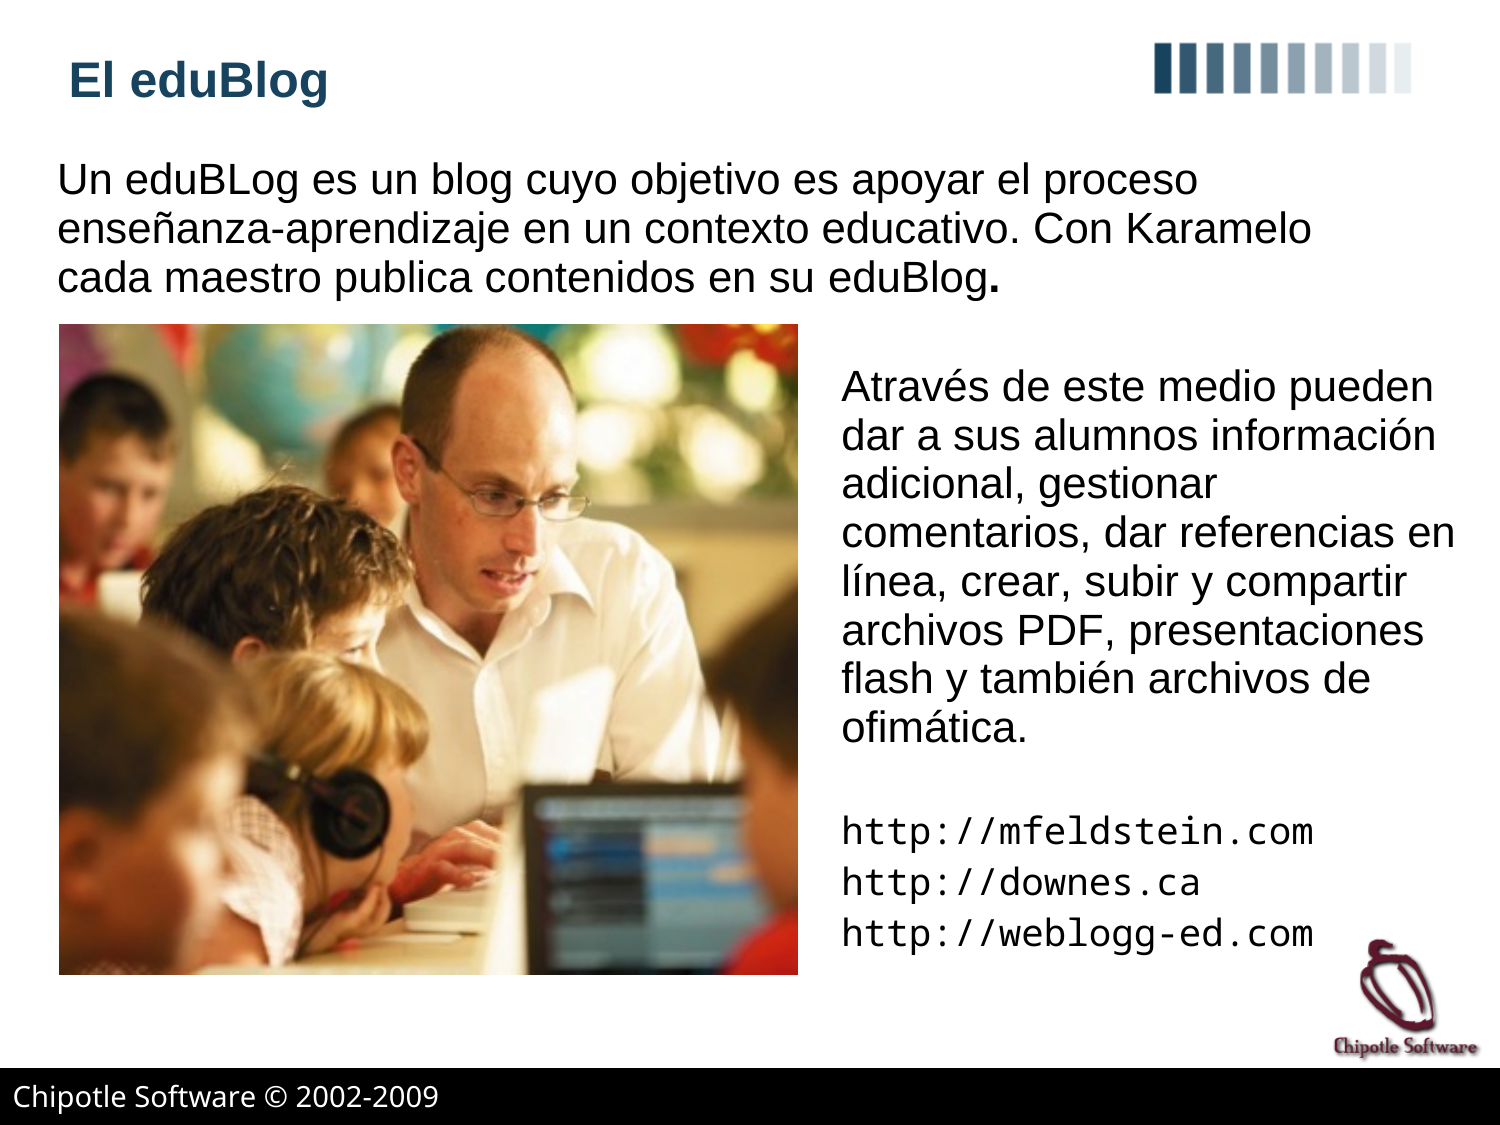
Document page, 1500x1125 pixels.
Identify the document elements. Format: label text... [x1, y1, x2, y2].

title El eduBlog [53, 43, 709, 119]
picture [1126, 29, 1447, 117]
text_box Un eduBLog es un blog cuyo objetivo es apoyar el proceso enseñanza-aprendizaje en un contexto educativo. Con Karamelo cada maestro publica contenidos en su eduBlog. [42, 147, 1418, 310]
text_box http://mfeldstein.com http://downes.ca http://weblogg-ed.com [826, 797, 1329, 943]
text_box Através de este medio pueden dar a sus alumnos información adicional, gestionar comentarios, dar referencias en línea, crear, subir y compartir archivos PDF, presentaciones flash y también archivos de ofimática. [826, 354, 1477, 857]
picture [59, 324, 798, 975]
picture [1316, 927, 1493, 1075]
